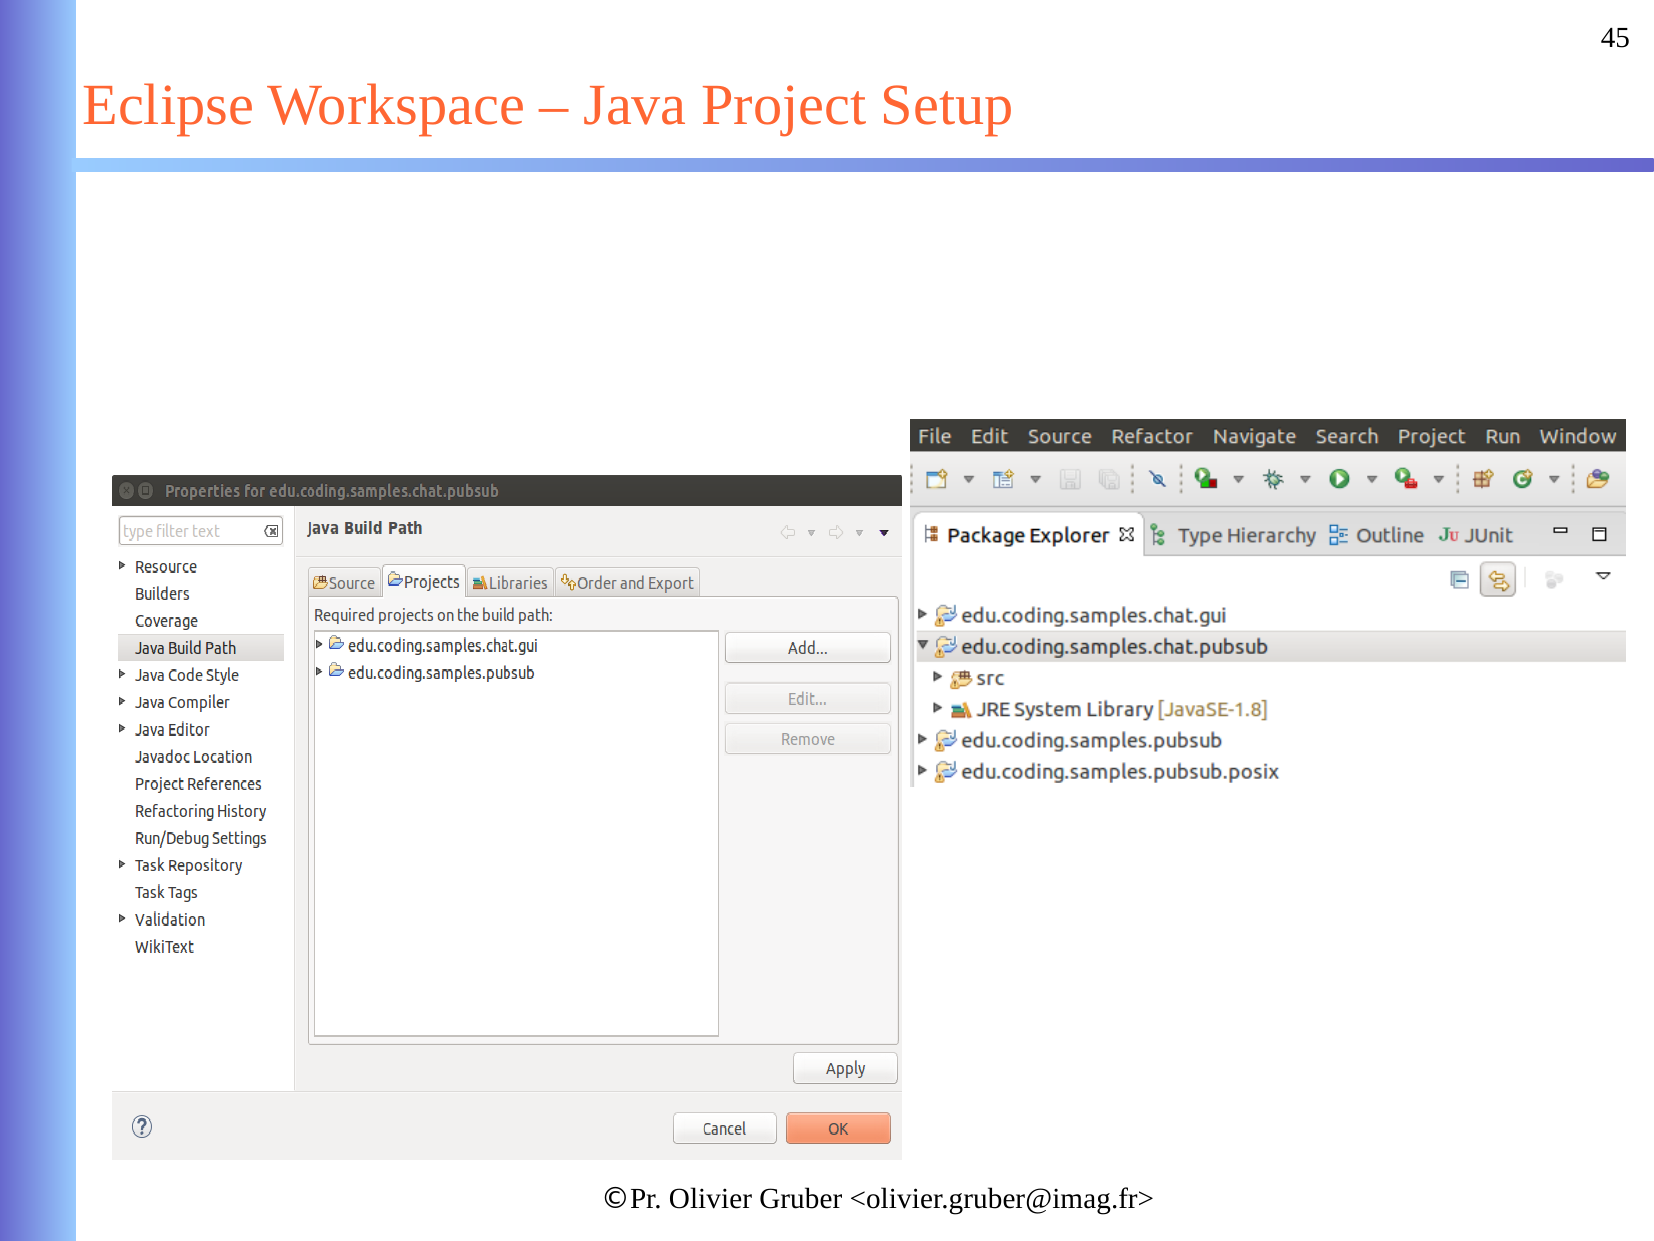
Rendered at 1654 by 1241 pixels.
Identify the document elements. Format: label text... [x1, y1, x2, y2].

title Eclipse Workspace – Java Project Setup [82, 49, 1571, 161]
picture [112, 475, 902, 1160]
picture [910, 419, 1626, 787]
